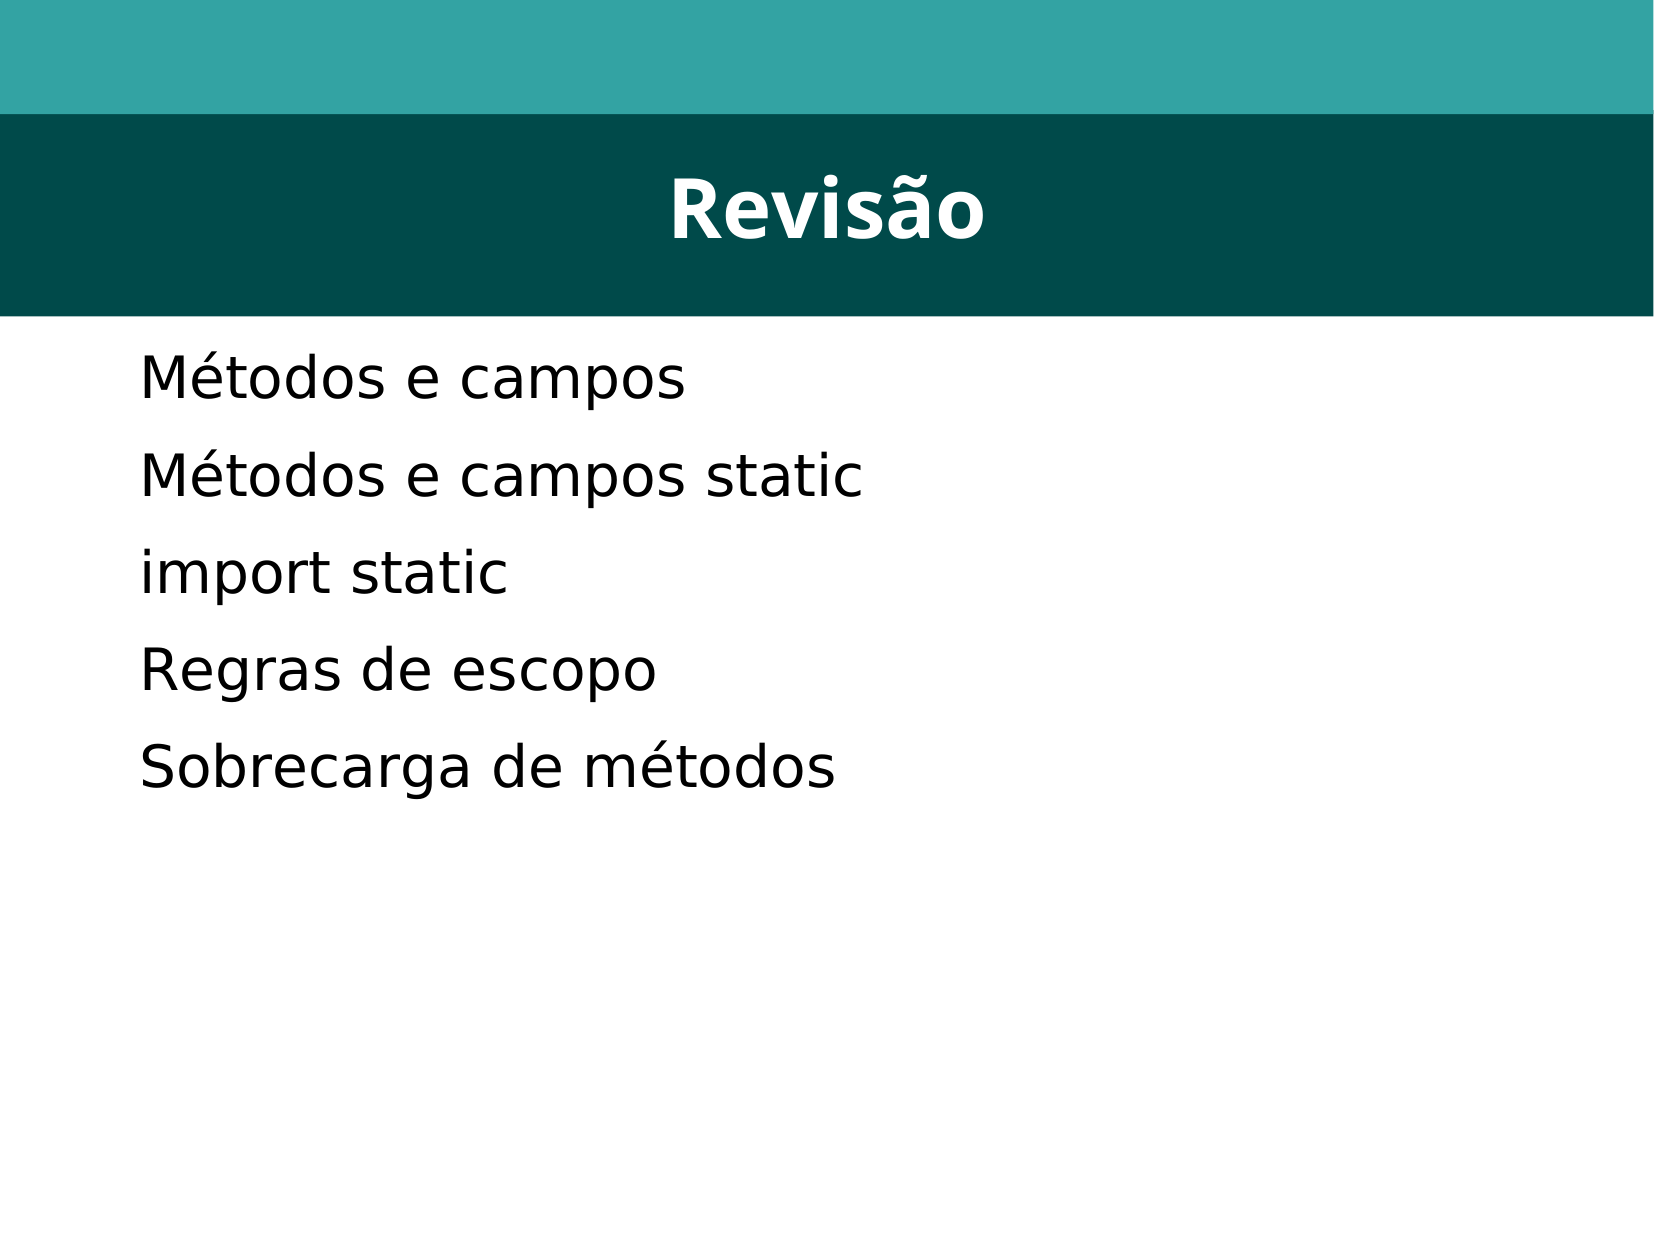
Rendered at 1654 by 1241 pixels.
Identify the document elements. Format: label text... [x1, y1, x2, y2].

title Revisão [121, 102, 1534, 311]
list Métodos e campos Métodos e campos static import static Regras de escopo Sobrecarga de métodos [121, 344, 1534, 1127]
